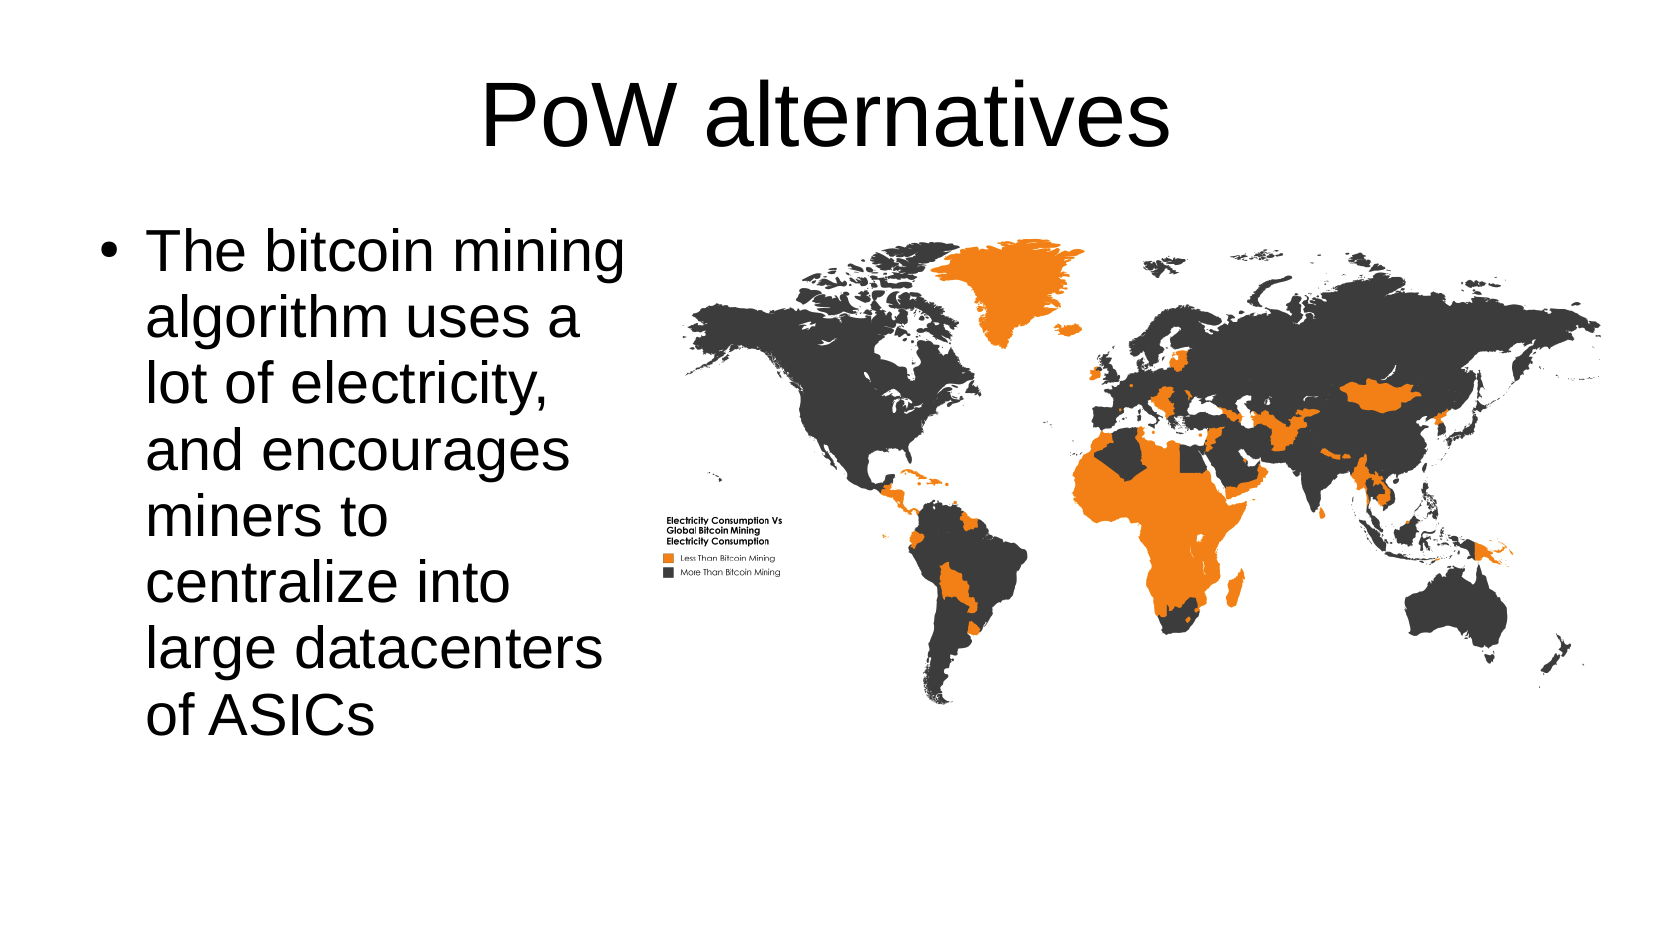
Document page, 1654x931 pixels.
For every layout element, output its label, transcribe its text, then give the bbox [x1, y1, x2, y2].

list The bitcoin mining algorithm uses a lot of electricity, and encourages miners to centralize into large datacenters of ASICs [82, 217, 631, 758]
picture [660, 237, 1614, 706]
title PoW alternatives [82, 37, 1571, 193]
